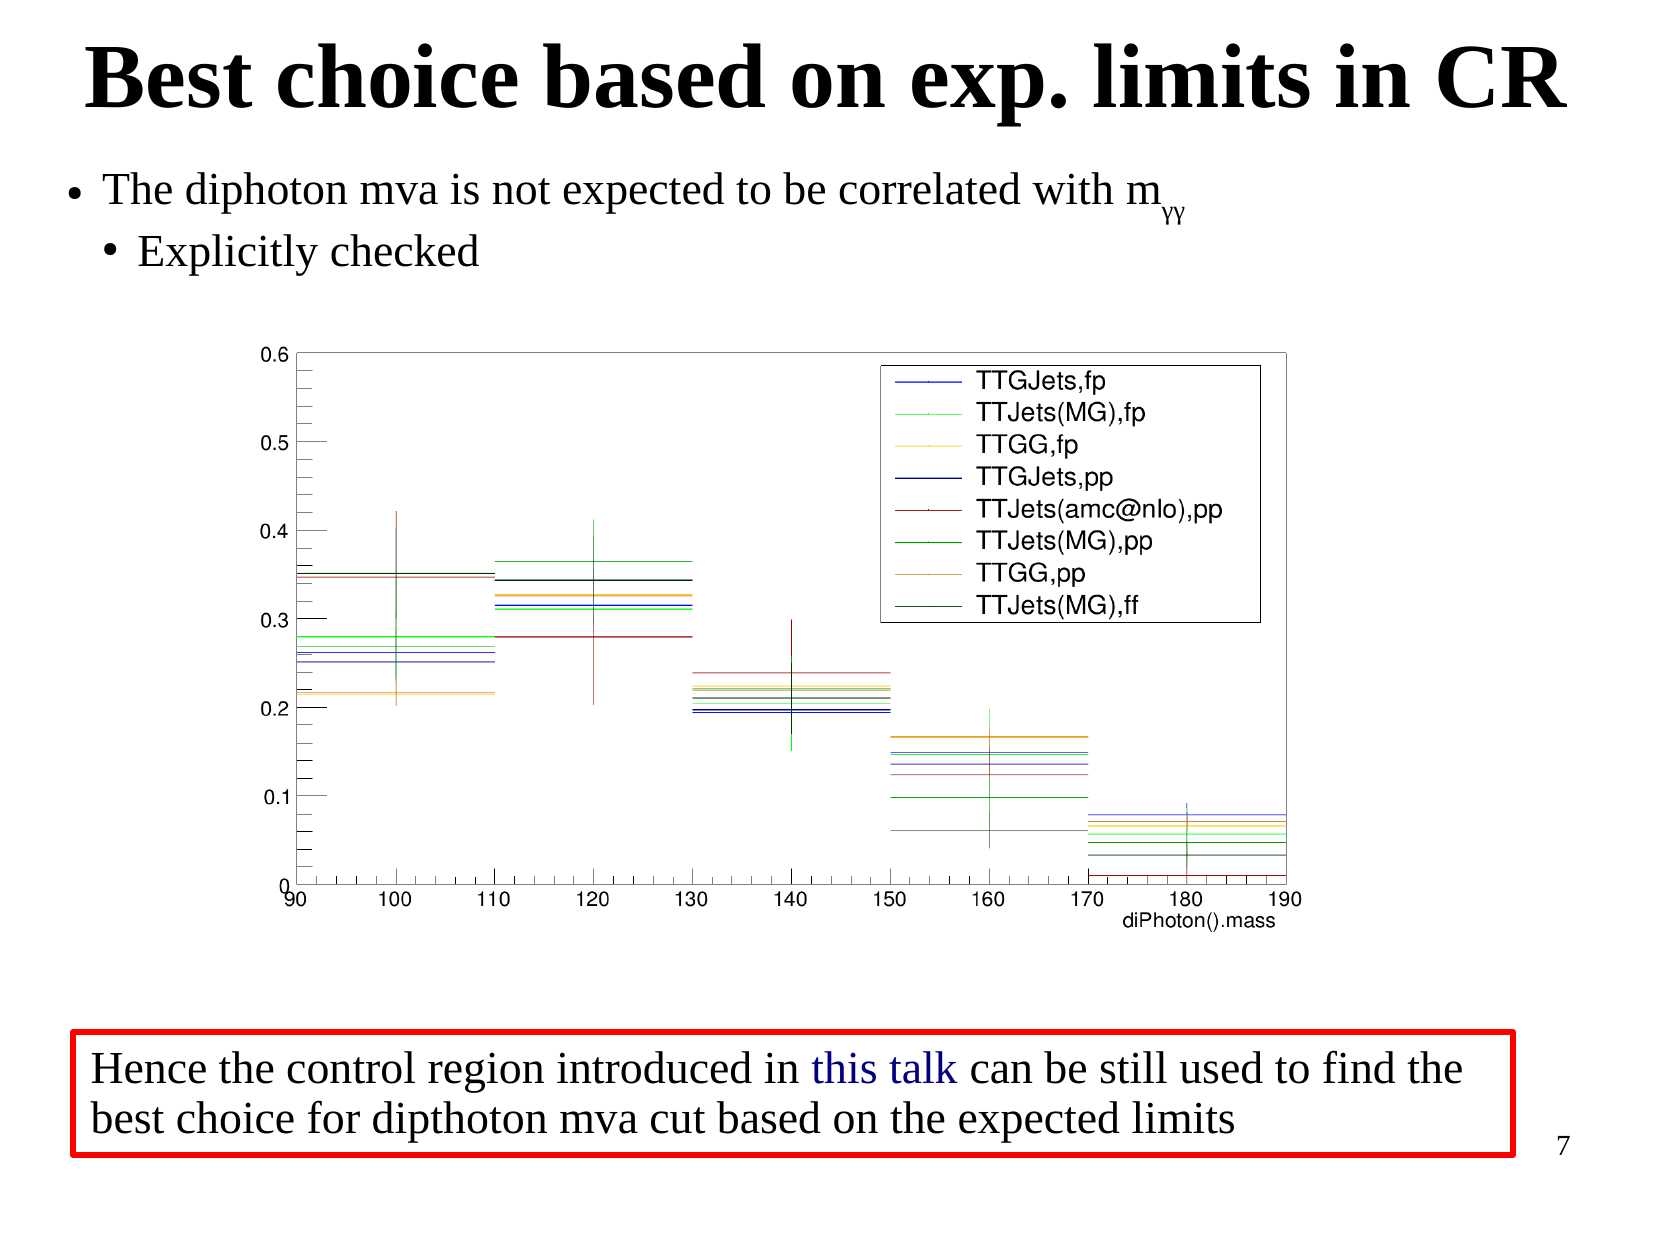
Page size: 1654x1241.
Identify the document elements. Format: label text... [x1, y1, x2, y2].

picture [240, 314, 1306, 946]
text_box The diphoton mva is not expected to be correlated with mγγ Explicitly checked [51, 156, 1201, 285]
title Best choice based on exp. limits in CR [82, 0, 1571, 180]
text_box Hence the control region introduced in this talk can be still used to find the best choice for dipthoton mva cut based on the expected limits [72, 1032, 1513, 1156]
